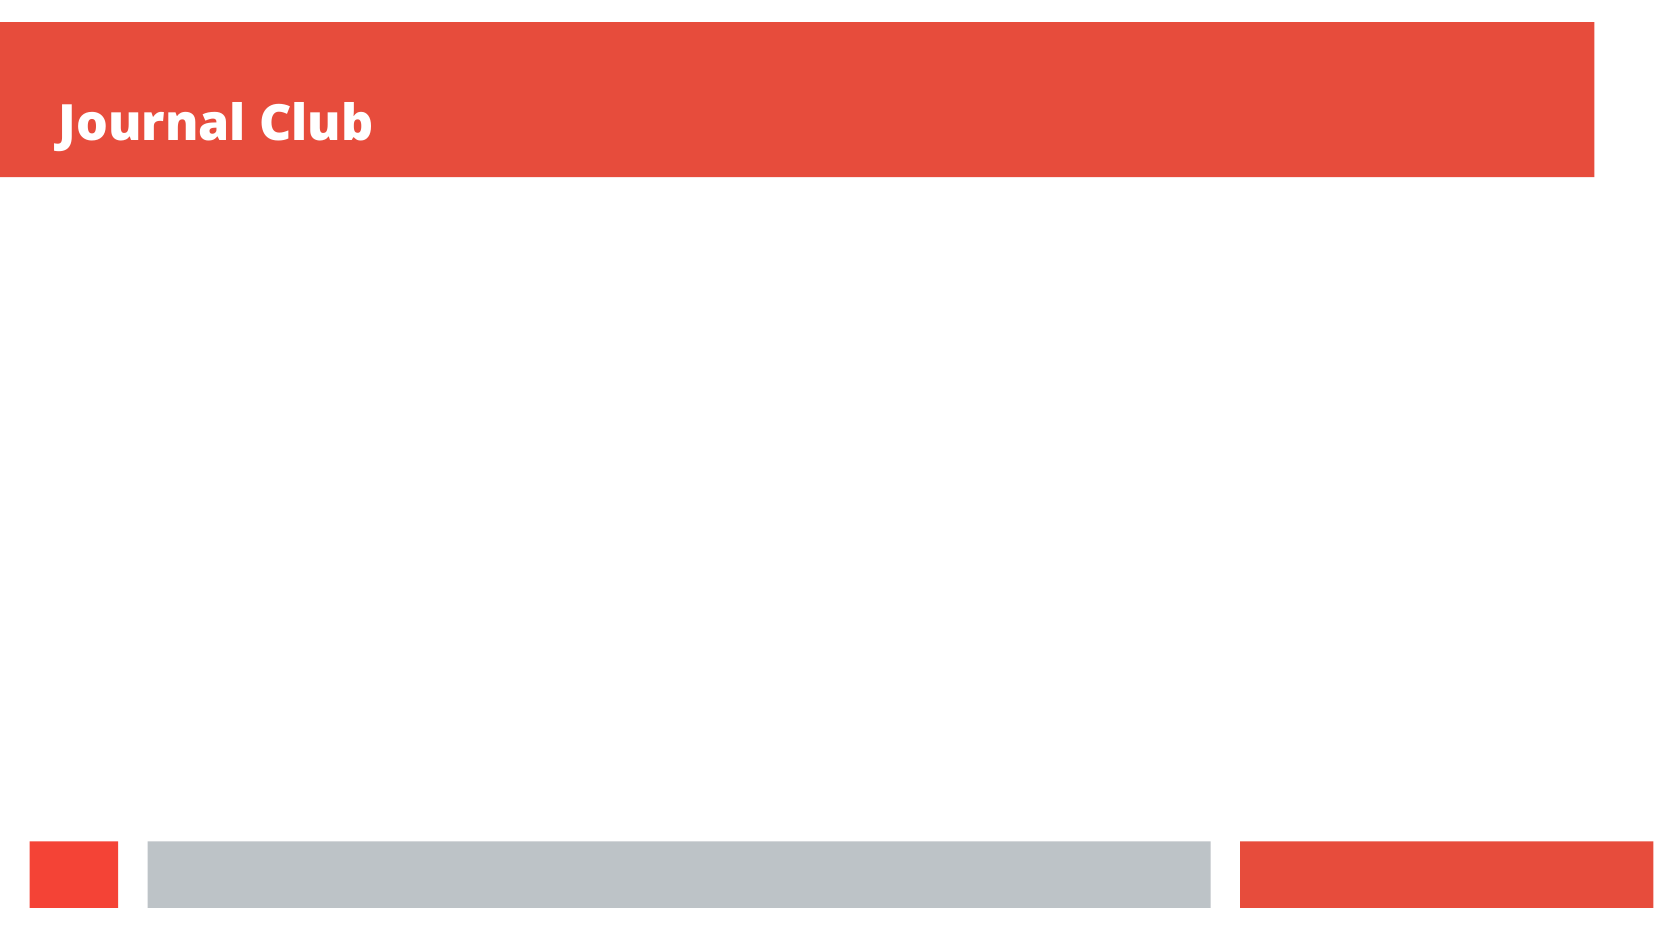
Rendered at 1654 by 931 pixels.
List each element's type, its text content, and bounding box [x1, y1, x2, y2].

title Journal Club [59, 44, 1595, 156]
